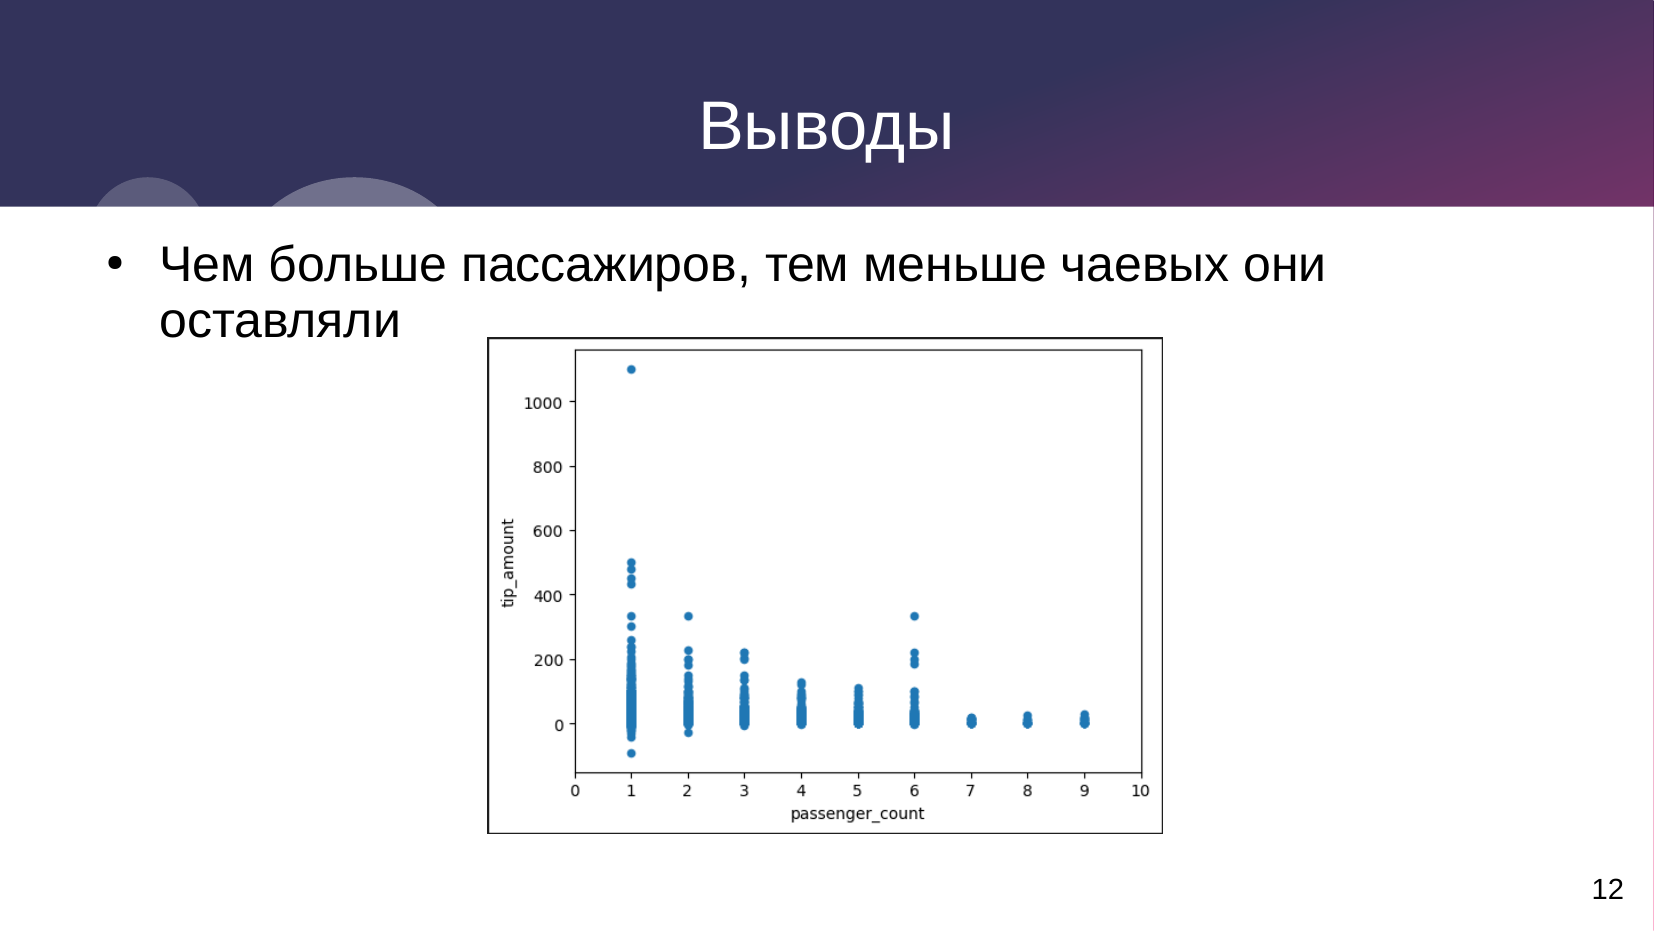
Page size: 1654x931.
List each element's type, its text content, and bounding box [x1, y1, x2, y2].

list Чем больше пассажиров, тем меньше чаевых они оставляли [88, 236, 1565, 827]
picture [487, 337, 1163, 834]
title Выводы [88, 44, 1565, 207]
